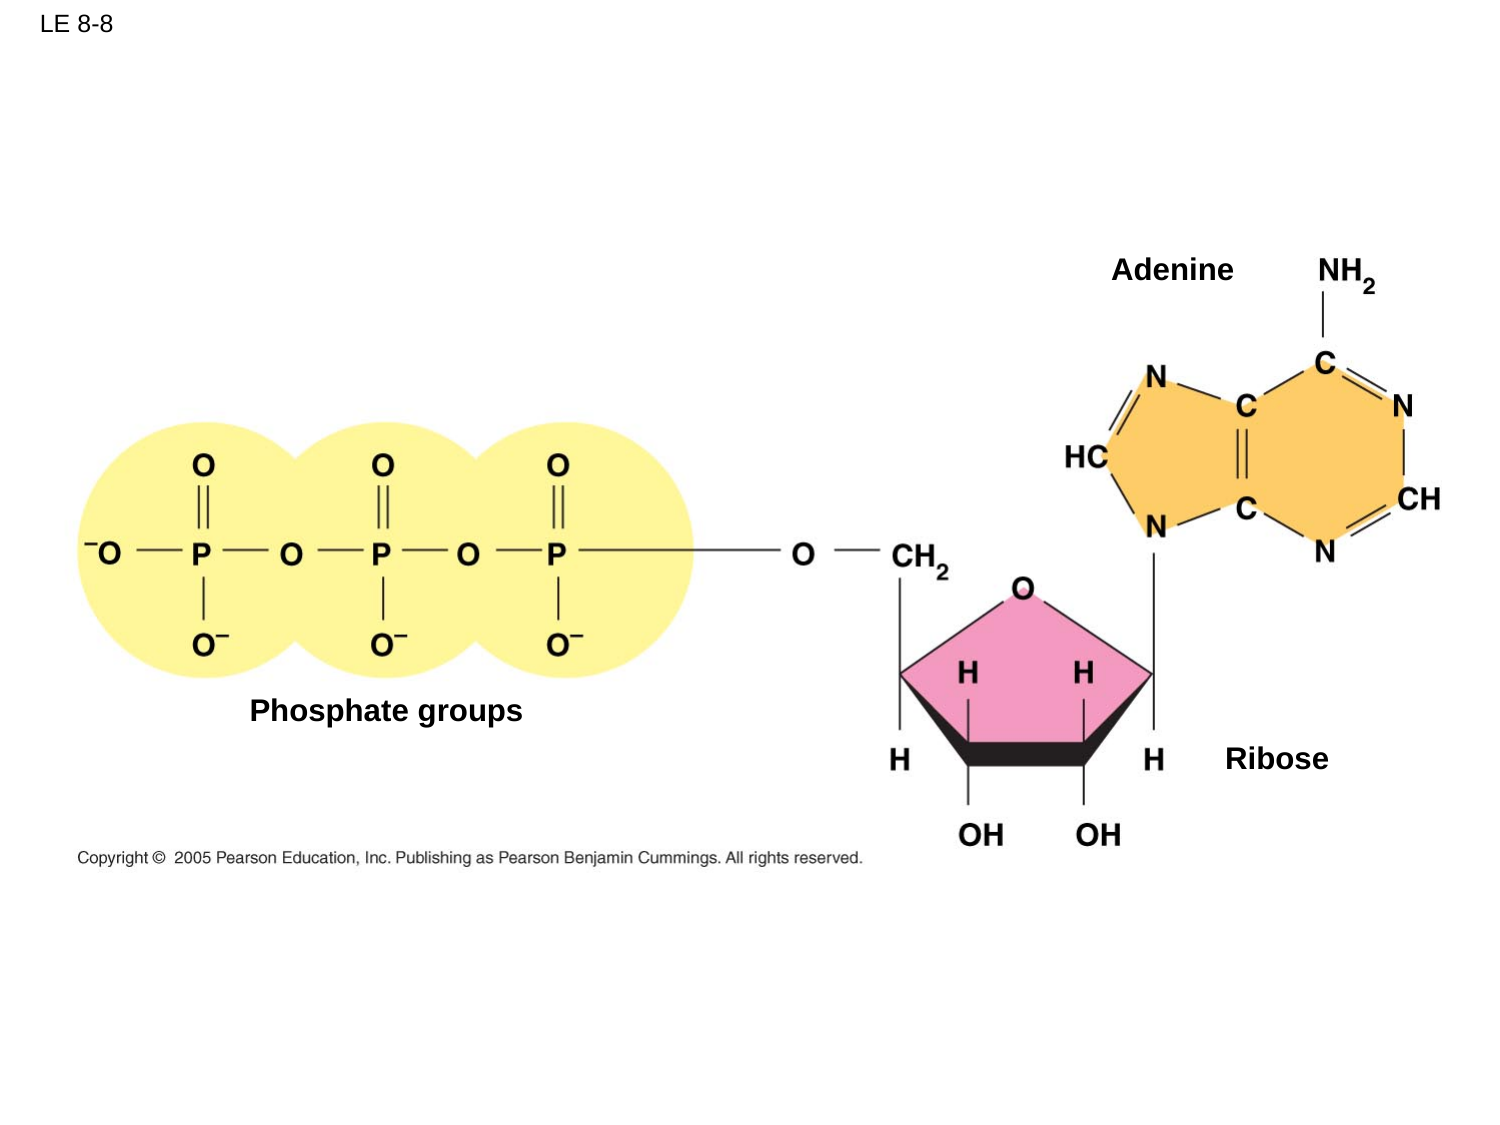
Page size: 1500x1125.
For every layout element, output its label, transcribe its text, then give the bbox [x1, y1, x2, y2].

text_box Phosphate groups [249, 697, 532, 739]
picture [49, 248, 1450, 877]
title LE 8-8 [24, 0, 351, 51]
text_box Ribose [1225, 745, 1348, 780]
text_box Adenine [1111, 257, 1242, 294]
